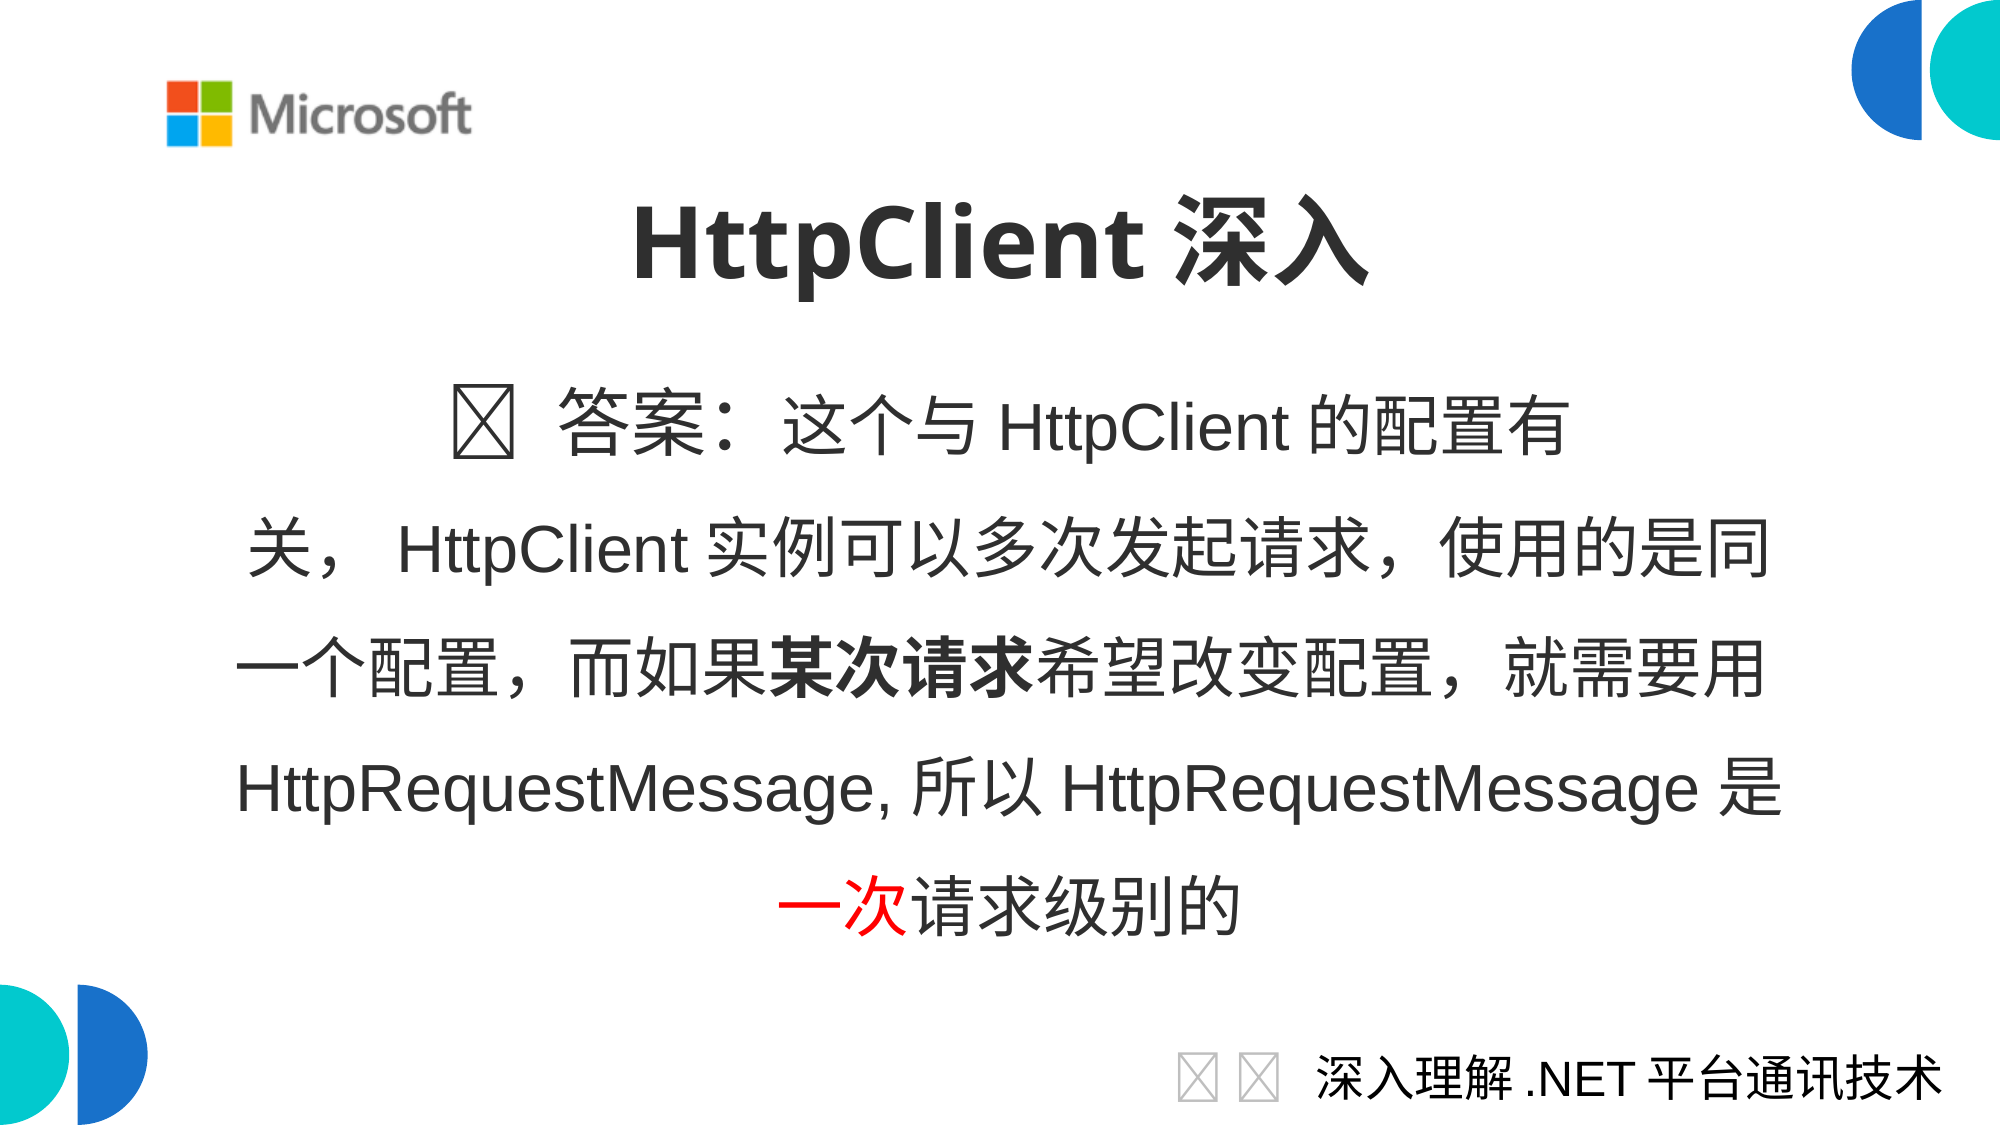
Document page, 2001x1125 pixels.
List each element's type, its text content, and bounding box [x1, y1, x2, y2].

picture [85, 41, 552, 189]
title HttpClient深入 [138, 145, 1862, 332]
text_box 🚀 答案：这个与HttpClient的配置有关，HttpClient实例可以多次发起请求，使用的是同一个配置，而如果某次请求希望改变配置，就需要用HttpRequestMessage,所以HttpRequestMessage是一次请求级别的 [216, 323, 1803, 536]
subtitle 🚀 🚀 深入理解.NET平台通讯技术 [1173, 1046, 1952, 1107]
